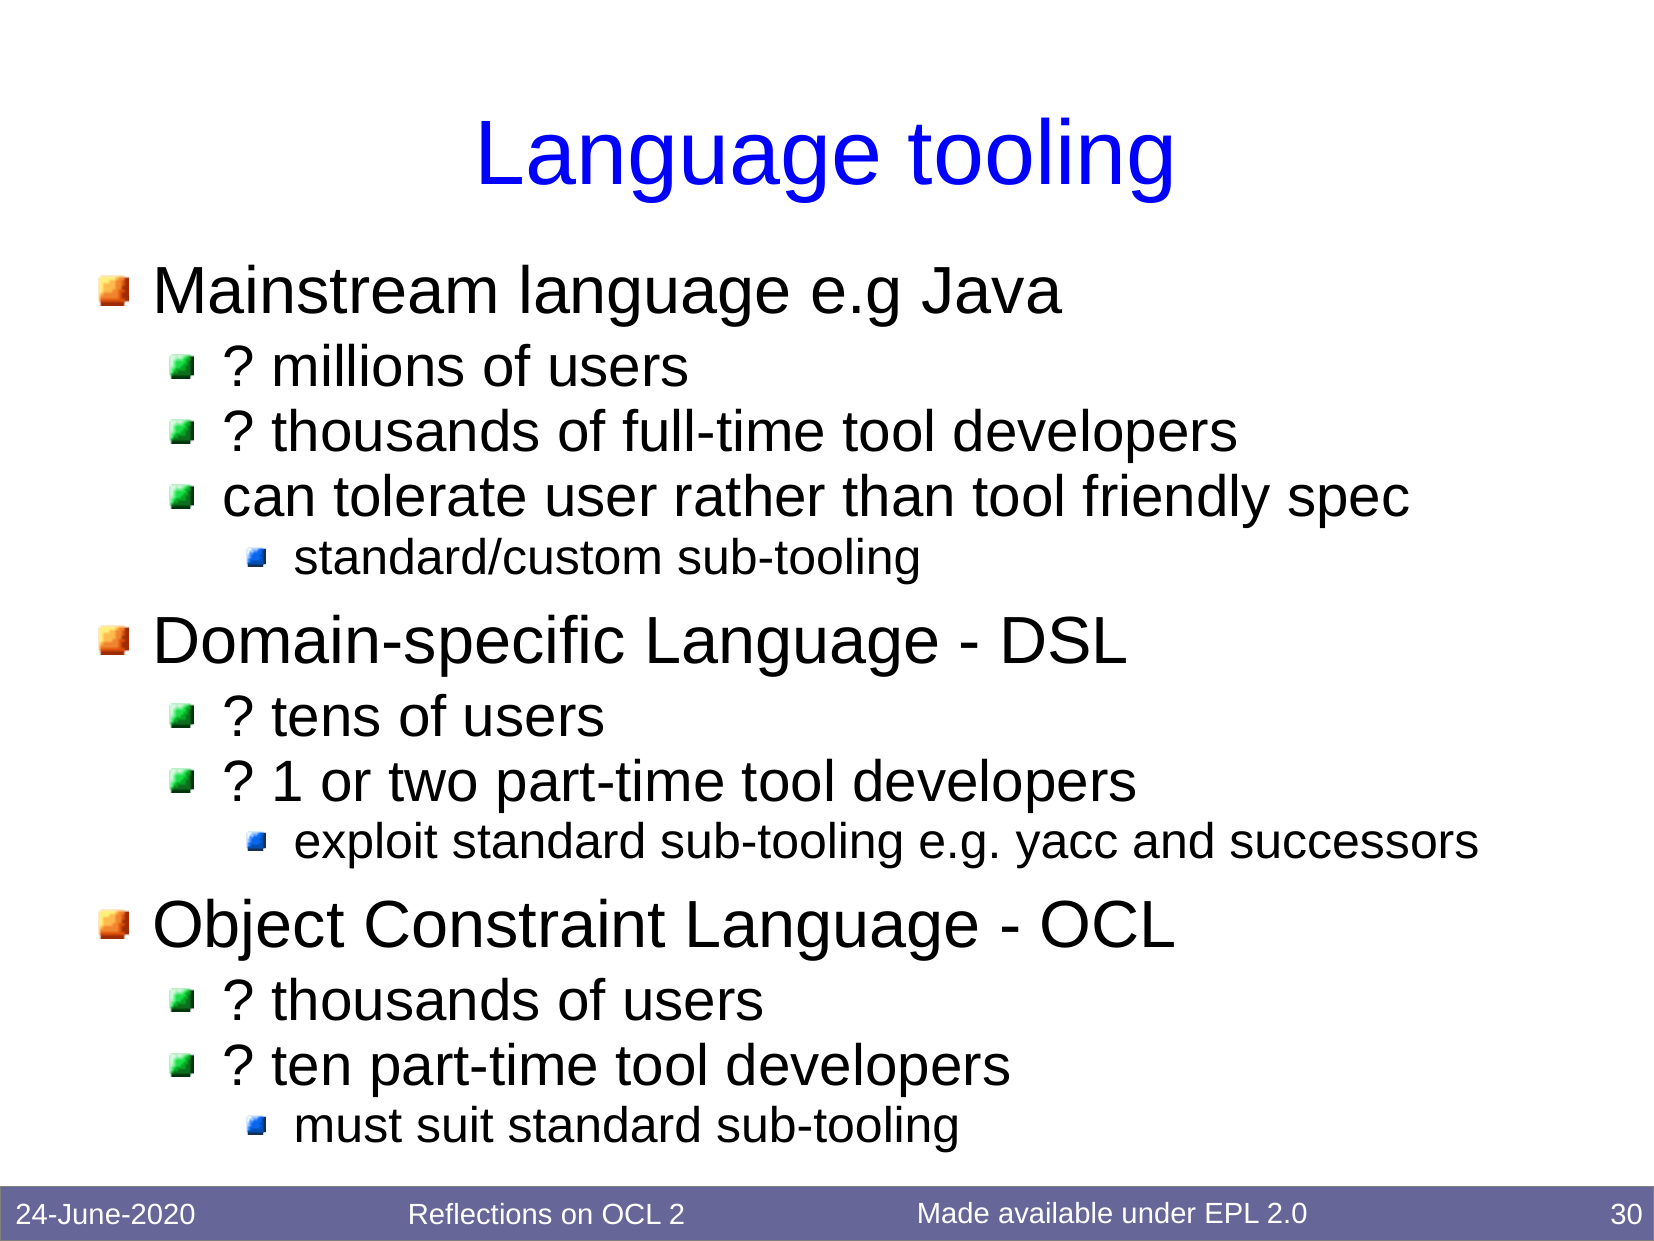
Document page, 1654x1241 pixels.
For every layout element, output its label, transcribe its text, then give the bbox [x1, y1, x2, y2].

list Mainstream language e.g Java ? millions of users ? thousands of full-time tool developers can tolerate user rather than tool friendly spec standard/custom sub-tooling Domain-specific Language - DSL ? tens of users ? 1 or two part-time tool developers exploit standard sub-tooling e.g. yacc and successors Object Constraint Language - OCL ? thousands of users ? ten part-time tool developers must suit standard sub-tooling [81, 253, 1570, 1154]
title Language tooling [82, 49, 1571, 257]
